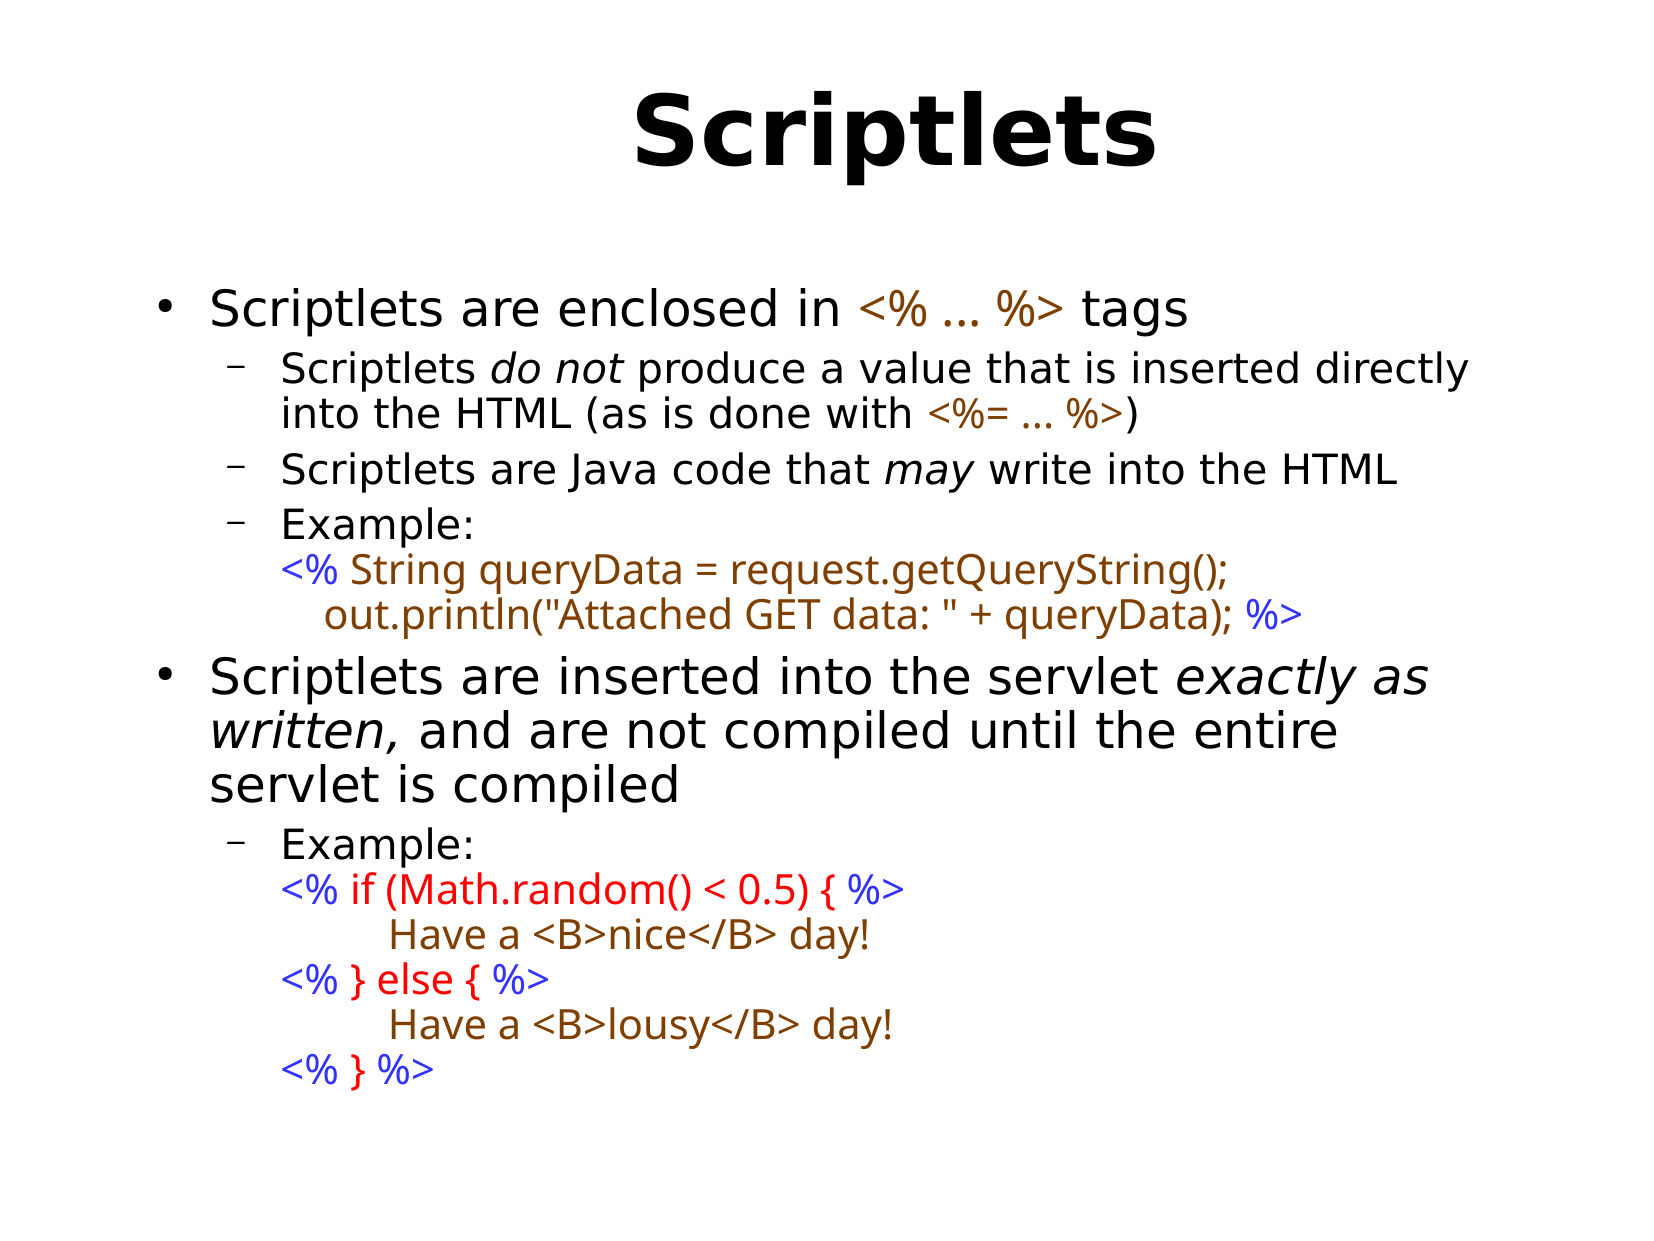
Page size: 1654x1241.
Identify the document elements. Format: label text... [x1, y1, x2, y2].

list Scriptlets are enclosed in <% ... %> tags Scriptlets do not produce a value that is inserted directly into the HTML (as is done with <%= ... %>) Scriptlets are Java code that may write into the HTML Example: <% String queryData = request.getQueryString(); out.println("Attached GET data: " + queryData); %> Scriptlets are inserted into the servlet exactly as written, and are not compiled until the entire servlet is compiled Example: <% if (Math.random() < 0.5) { %> Have a <B>nice</B> day! <% } else { %> Have a <B>lousy</B> day! <% } %> [124, 275, 1530, 1199]
title Scriptlets [220, 41, 1571, 193]
